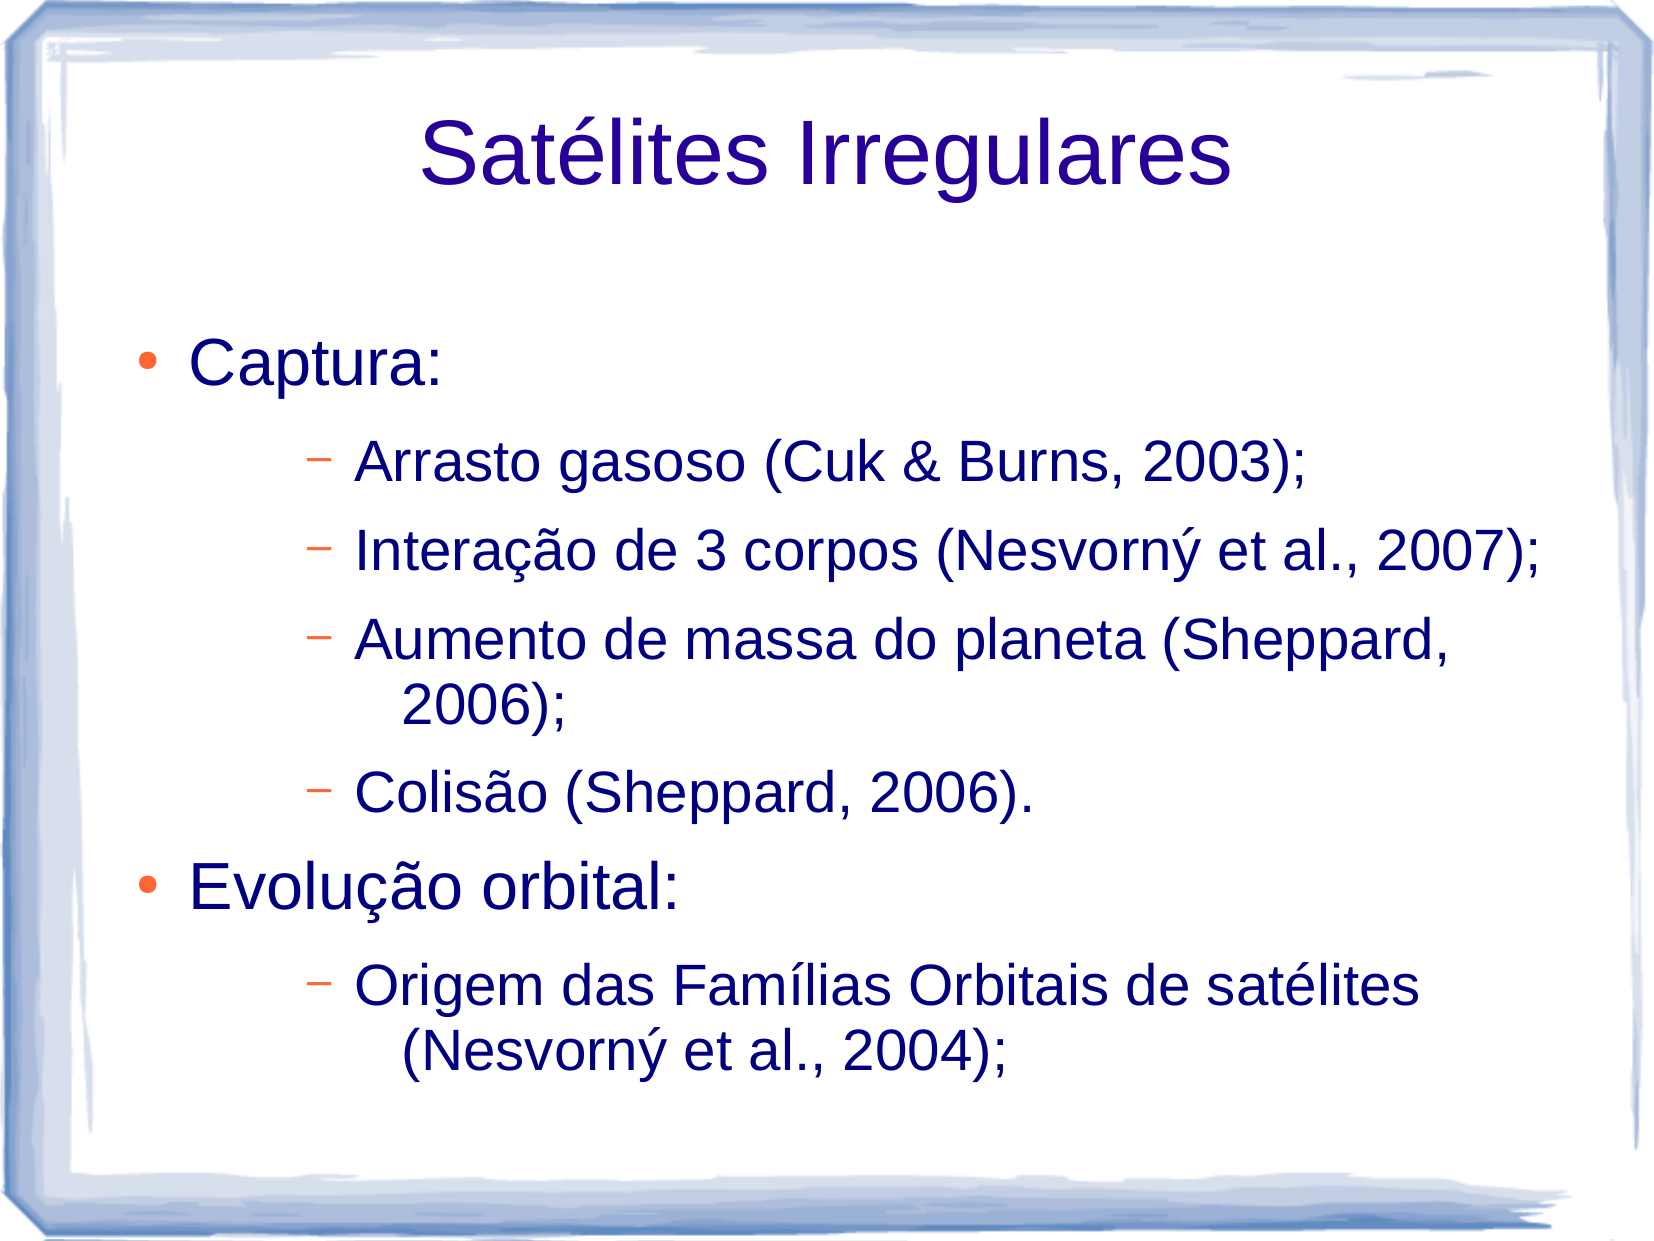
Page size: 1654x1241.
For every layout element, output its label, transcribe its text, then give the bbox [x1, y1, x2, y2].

title Satélites Irregulares [82, 49, 1571, 257]
list Captura: Arrasto gasoso (Cuk & Burns, 2003); Interação de 3 corpos (Nesvorný et al., 2007); Aumento de massa do planeta (Sheppard, 2006); Colisão (Sheppard, 2006). Evolução orbital: Origem das Famílias Orbitais de satélites (Nesvorný et al., 2004); [118, 324, 1571, 1123]
picture [0, 0, 1654, 1241]
